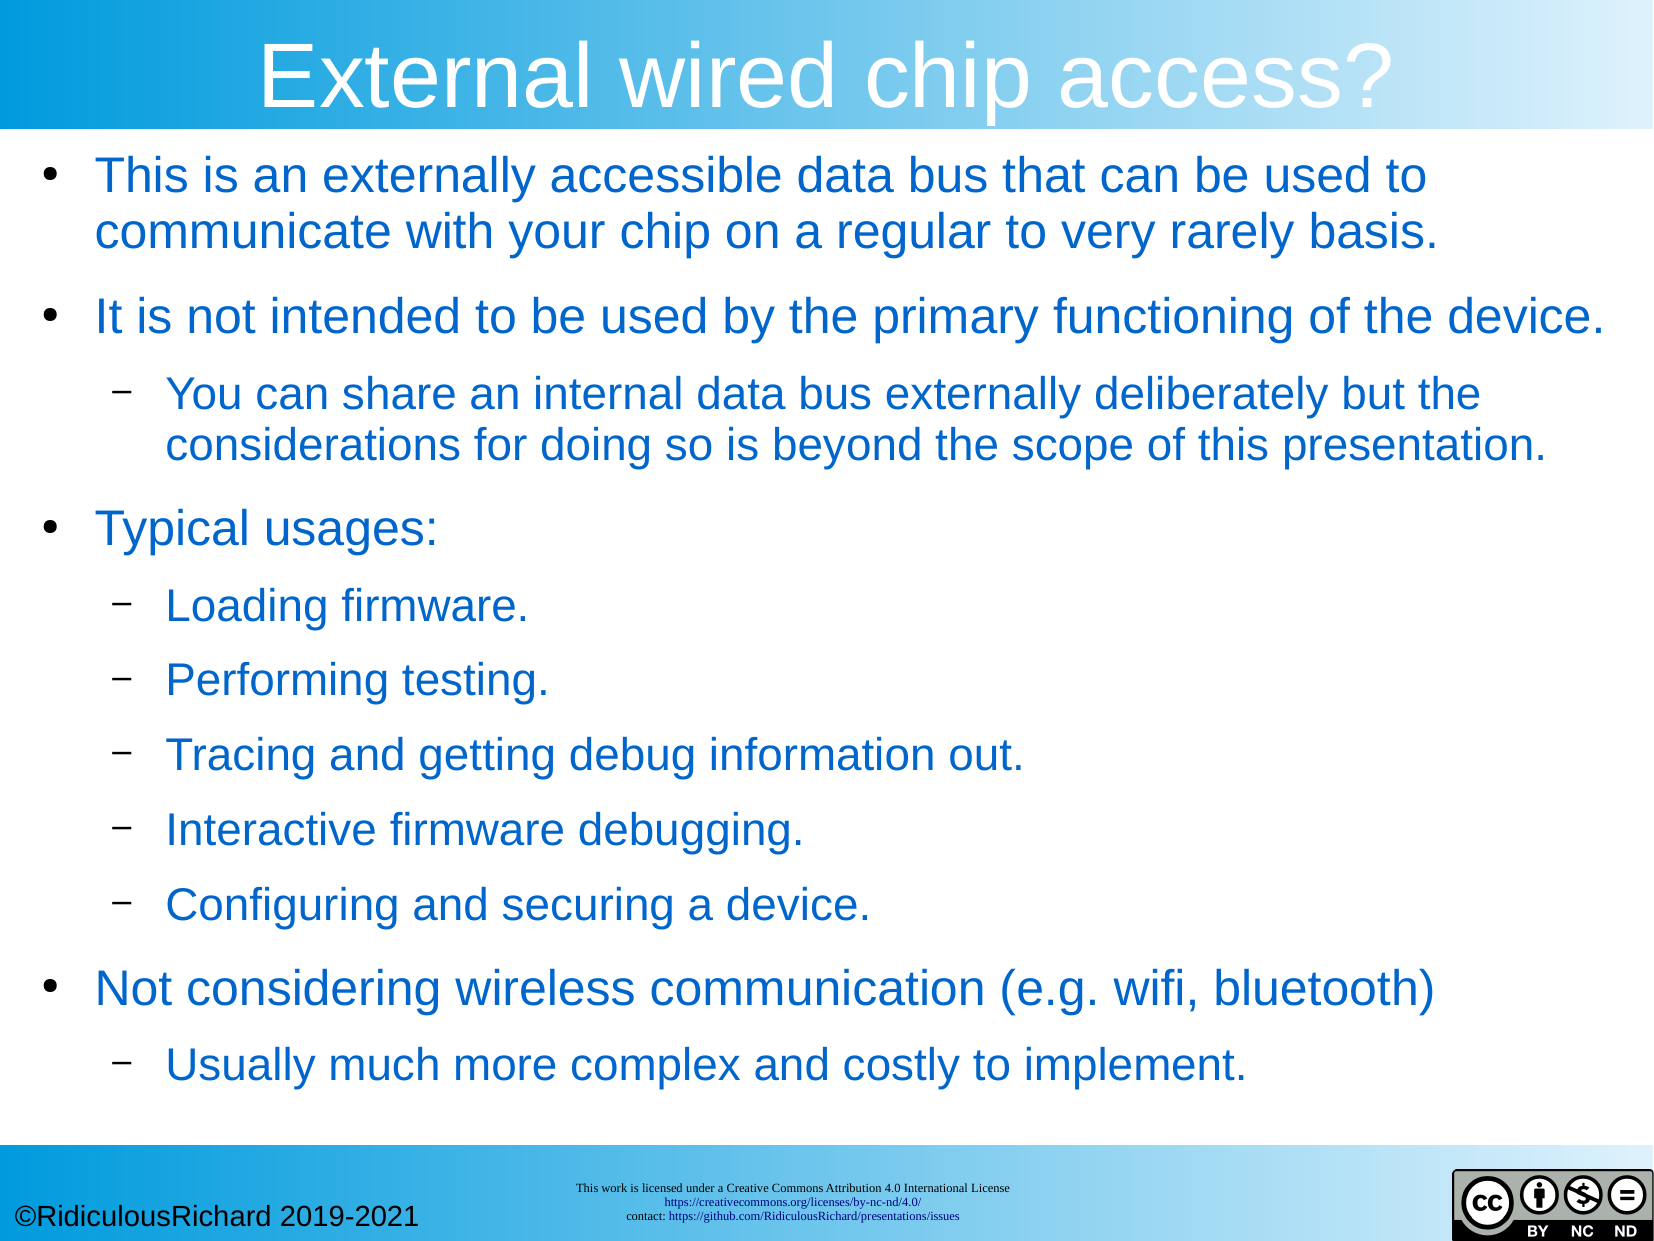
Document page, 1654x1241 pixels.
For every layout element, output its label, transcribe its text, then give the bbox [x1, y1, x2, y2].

picture [138, 1146, 142, 1241]
title External wired chip access? [82, 23, 1571, 129]
picture [1452, 1169, 1654, 1241]
list This is an externally accessible data bus that can be used to communicate with your chip on a regular to very rarely basis. It is not intended to be used by the primary functioning of the device. You can share an internal data bus externally deliberately but the considerations for doing so is beyond the scope of this presentation. Typical usages: Loading firmware. Performing testing. Tracing and getting debug information out. Interactive firmware debugging. Configuring and securing a device. Not considering wireless communication (e.g. wifi, bluetooth) Usually much more complex and costly to implement. [23, 147, 1630, 1105]
